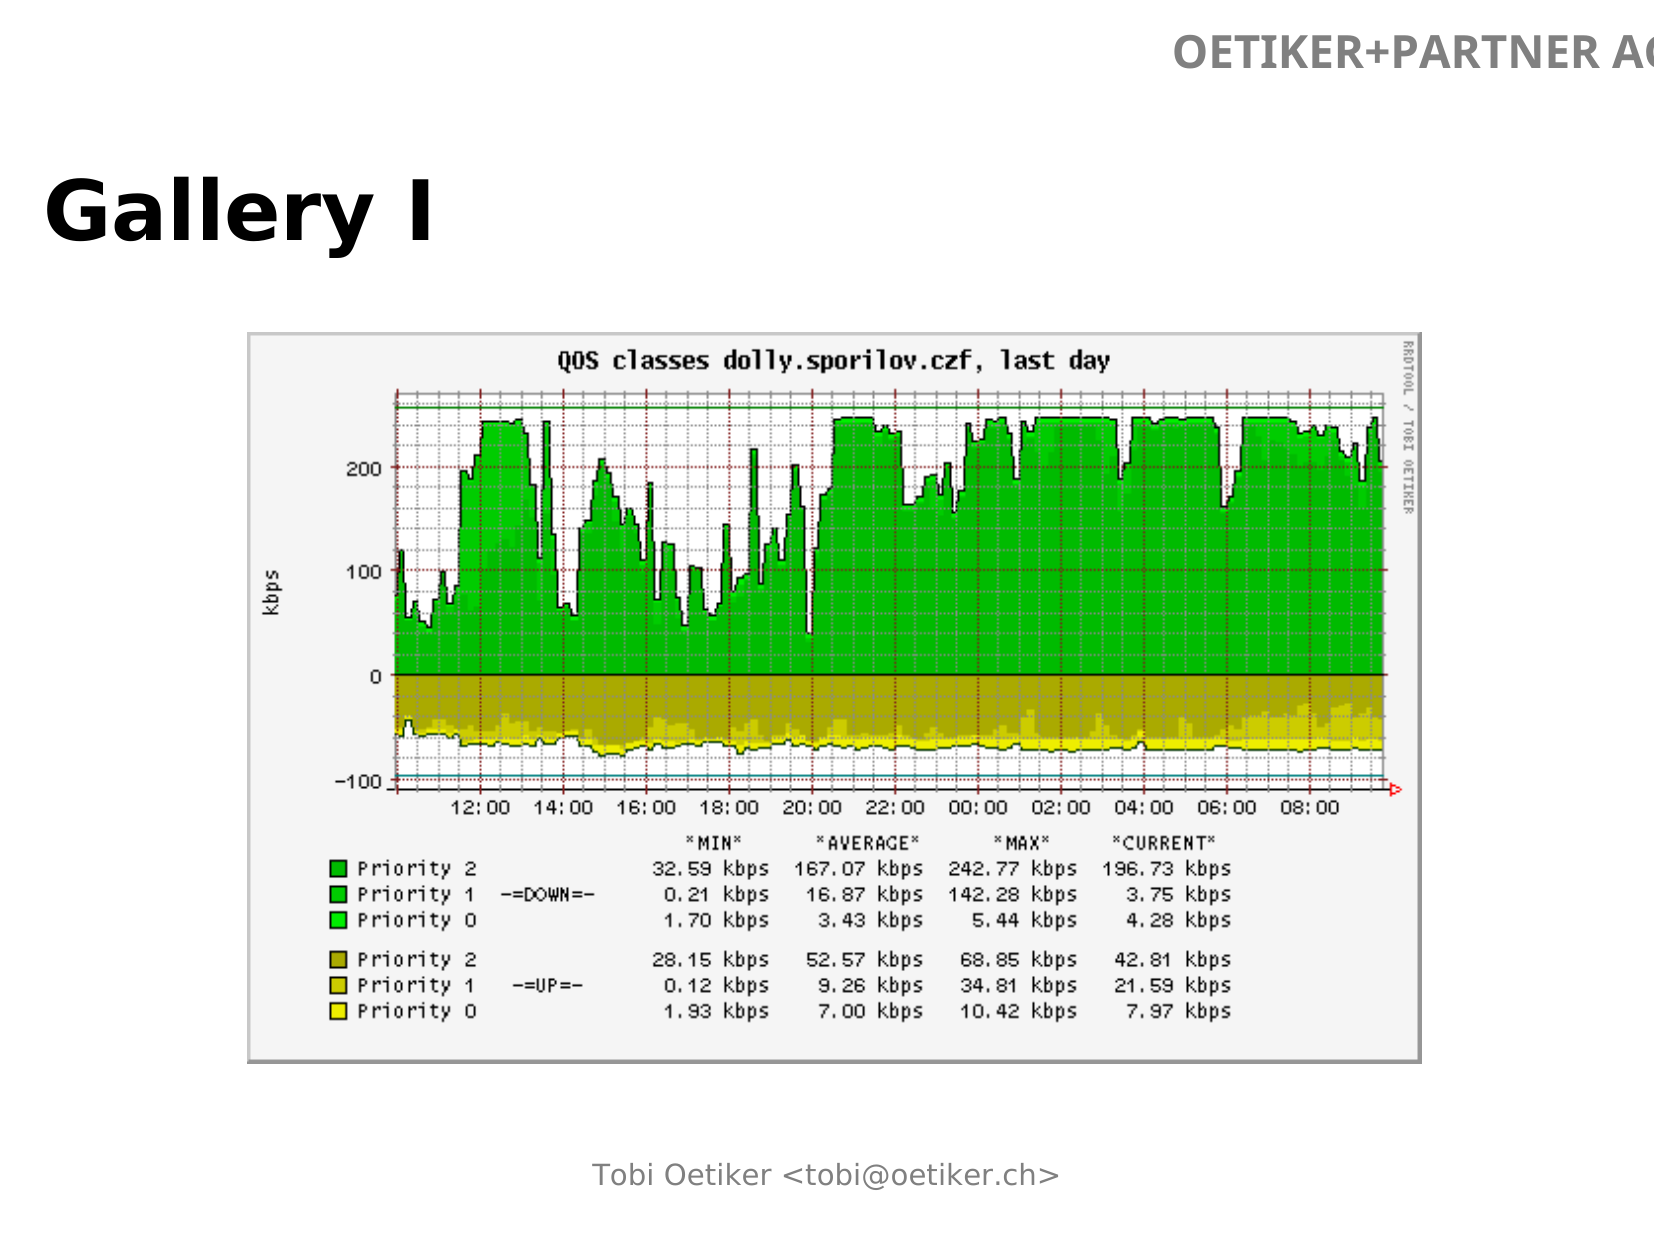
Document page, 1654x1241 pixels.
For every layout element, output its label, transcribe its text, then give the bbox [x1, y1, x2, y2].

title Gallery I [43, 137, 1581, 287]
picture [247, 332, 1422, 1064]
